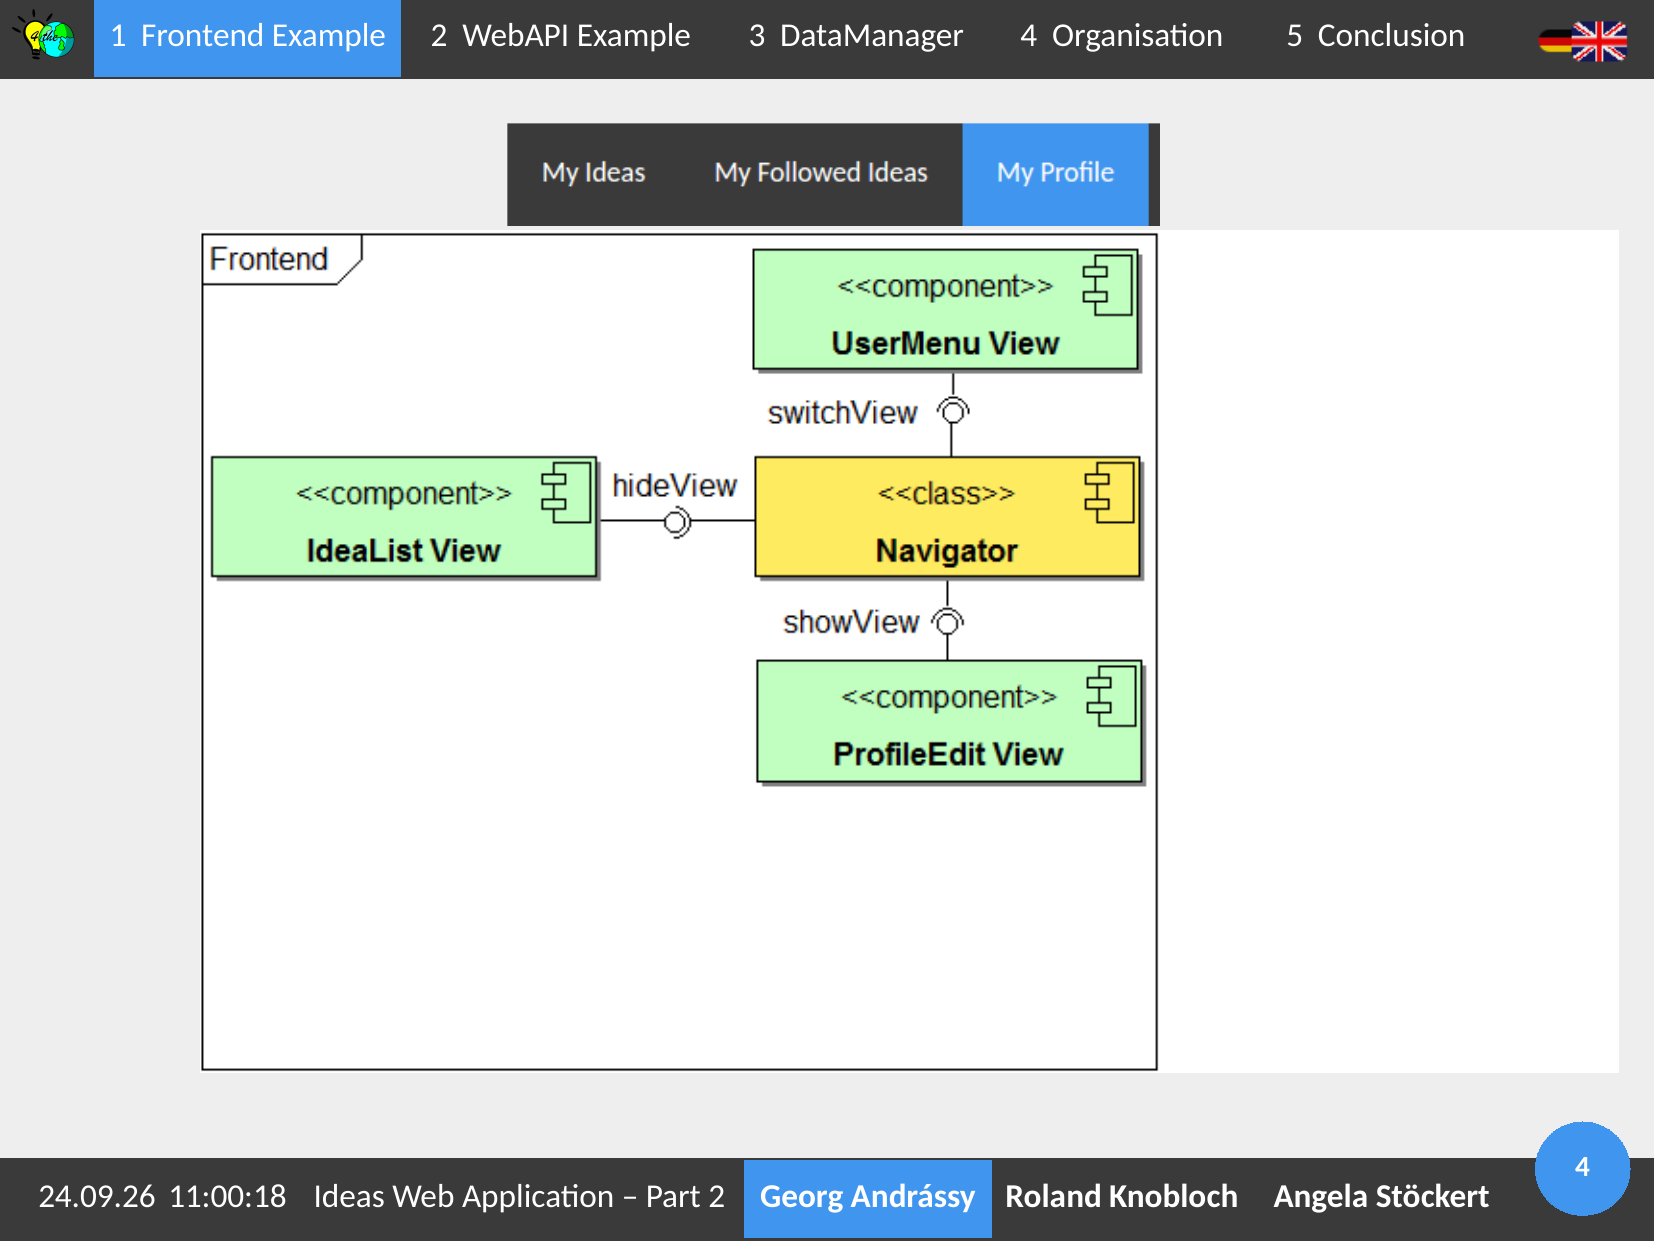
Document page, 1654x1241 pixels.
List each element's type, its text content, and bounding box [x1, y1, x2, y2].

text_box 4 Organisation [992, 0, 1251, 77]
text_box Angela Stöckert [1251, 1160, 1512, 1238]
picture [2, 0, 83, 79]
text_box 3 DataManager [720, 0, 992, 77]
text_box 2 WebAPI Example [401, 0, 720, 77]
picture [200, 230, 1619, 1073]
text_box Roland Knobloch [992, 1160, 1251, 1238]
text_box 1 Frontend Example [94, 0, 401, 77]
text_box 5 Conclusion [1251, 0, 1501, 77]
picture [506, 122, 1160, 226]
text_box Ideas Web Application – Part 2 [307, 1160, 733, 1238]
picture [1536, 18, 1629, 64]
text_box Georg Andrássy [744, 1160, 992, 1238]
